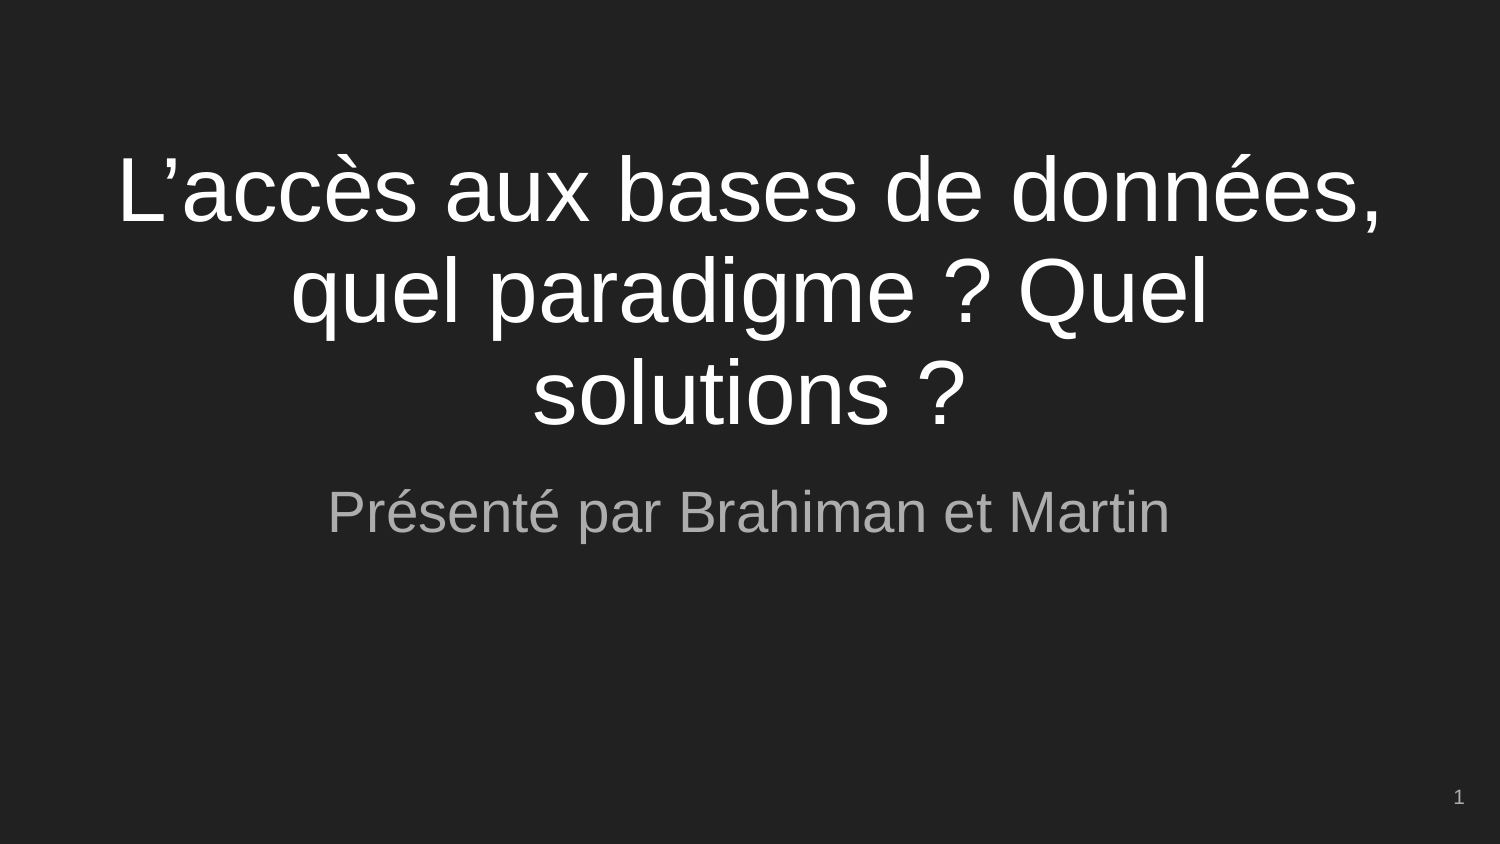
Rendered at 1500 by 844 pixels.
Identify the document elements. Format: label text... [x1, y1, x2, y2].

title L’accès aux bases de données, quel paradigme ? Quel solutions ? [51, 122, 1449, 459]
slide_number <number> [1389, 764, 1480, 830]
subtitle Présenté par Brahiman et Martin [51, 464, 1449, 595]
